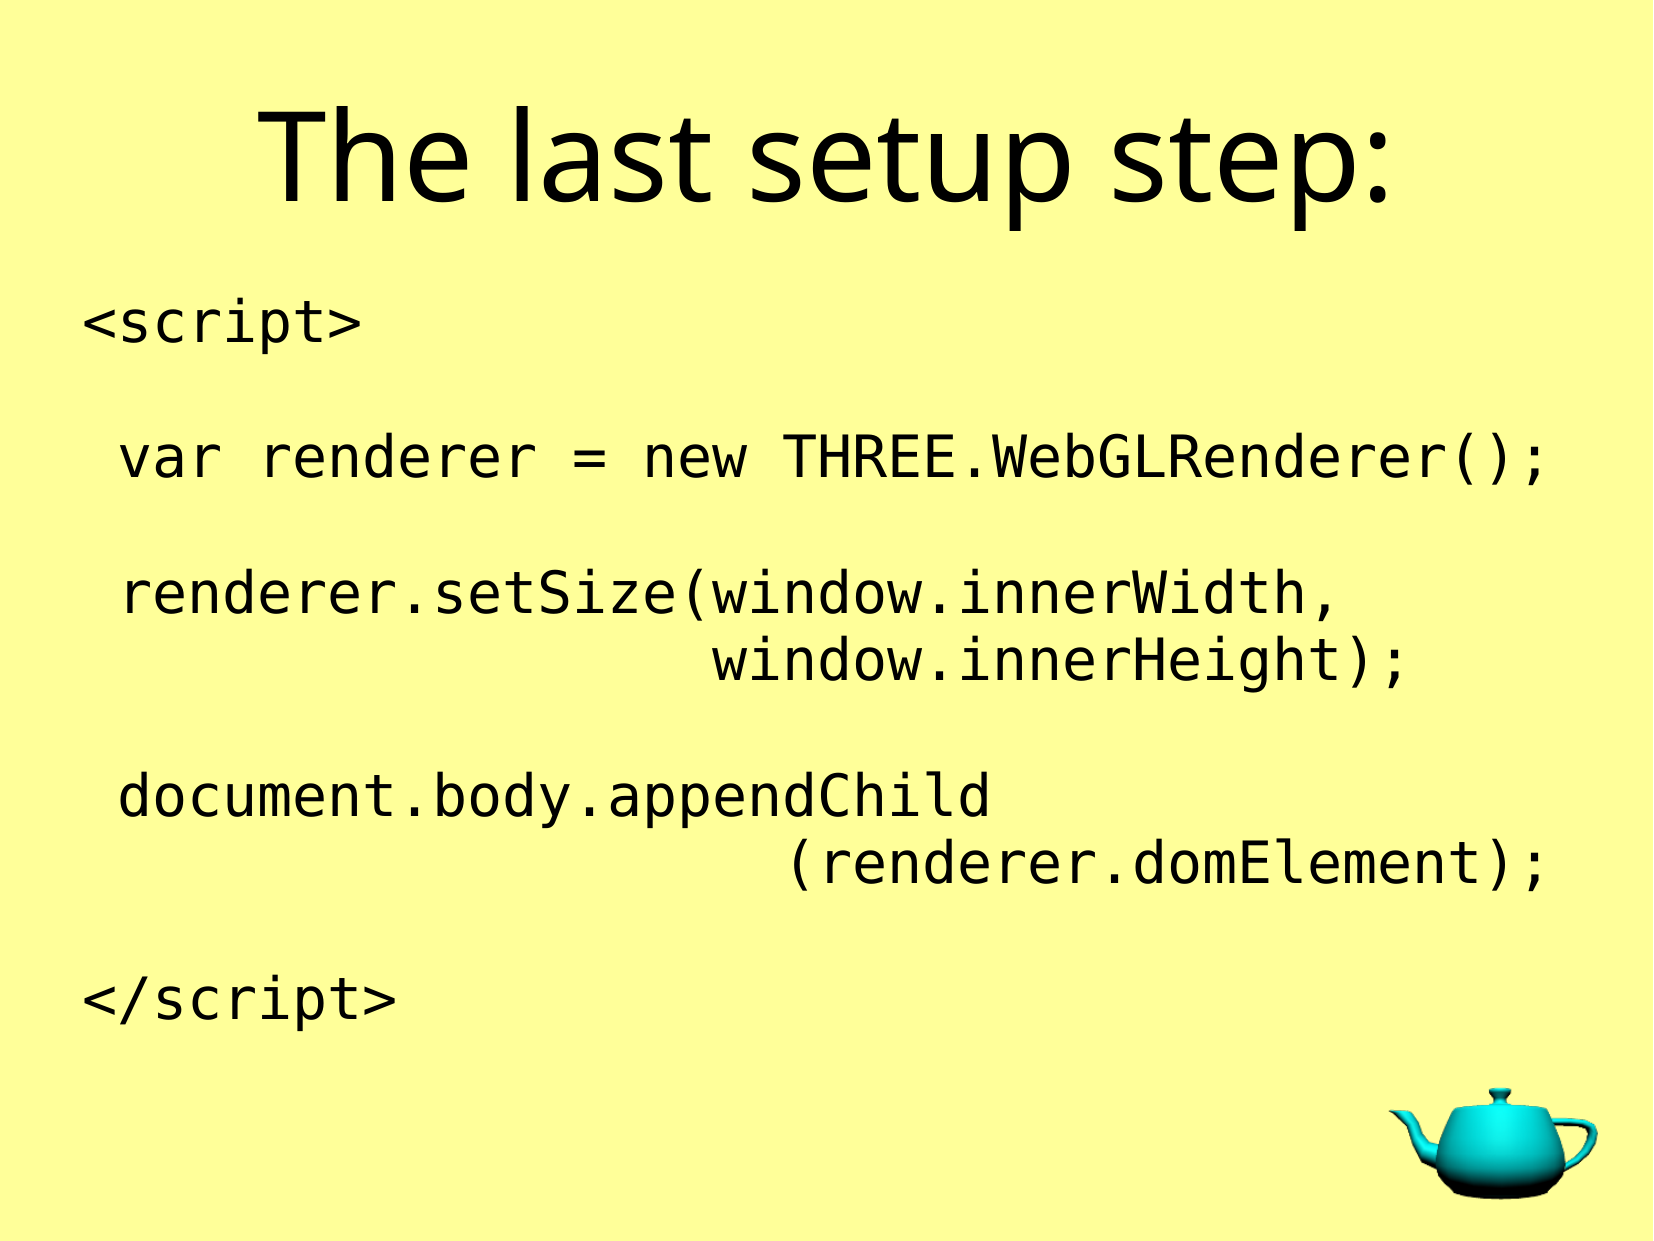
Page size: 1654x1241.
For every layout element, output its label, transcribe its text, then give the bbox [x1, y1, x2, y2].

title The last setup step: [82, 56, 1571, 250]
subtitle <script> var renderer = new THREE.WebGLRenderer(); renderer.setSize(window.innerWidth, window.innerHeight); document.body.appendChild (renderer.domElement); </script> [82, 288, 1571, 1112]
picture [1387, 1085, 1600, 1201]
